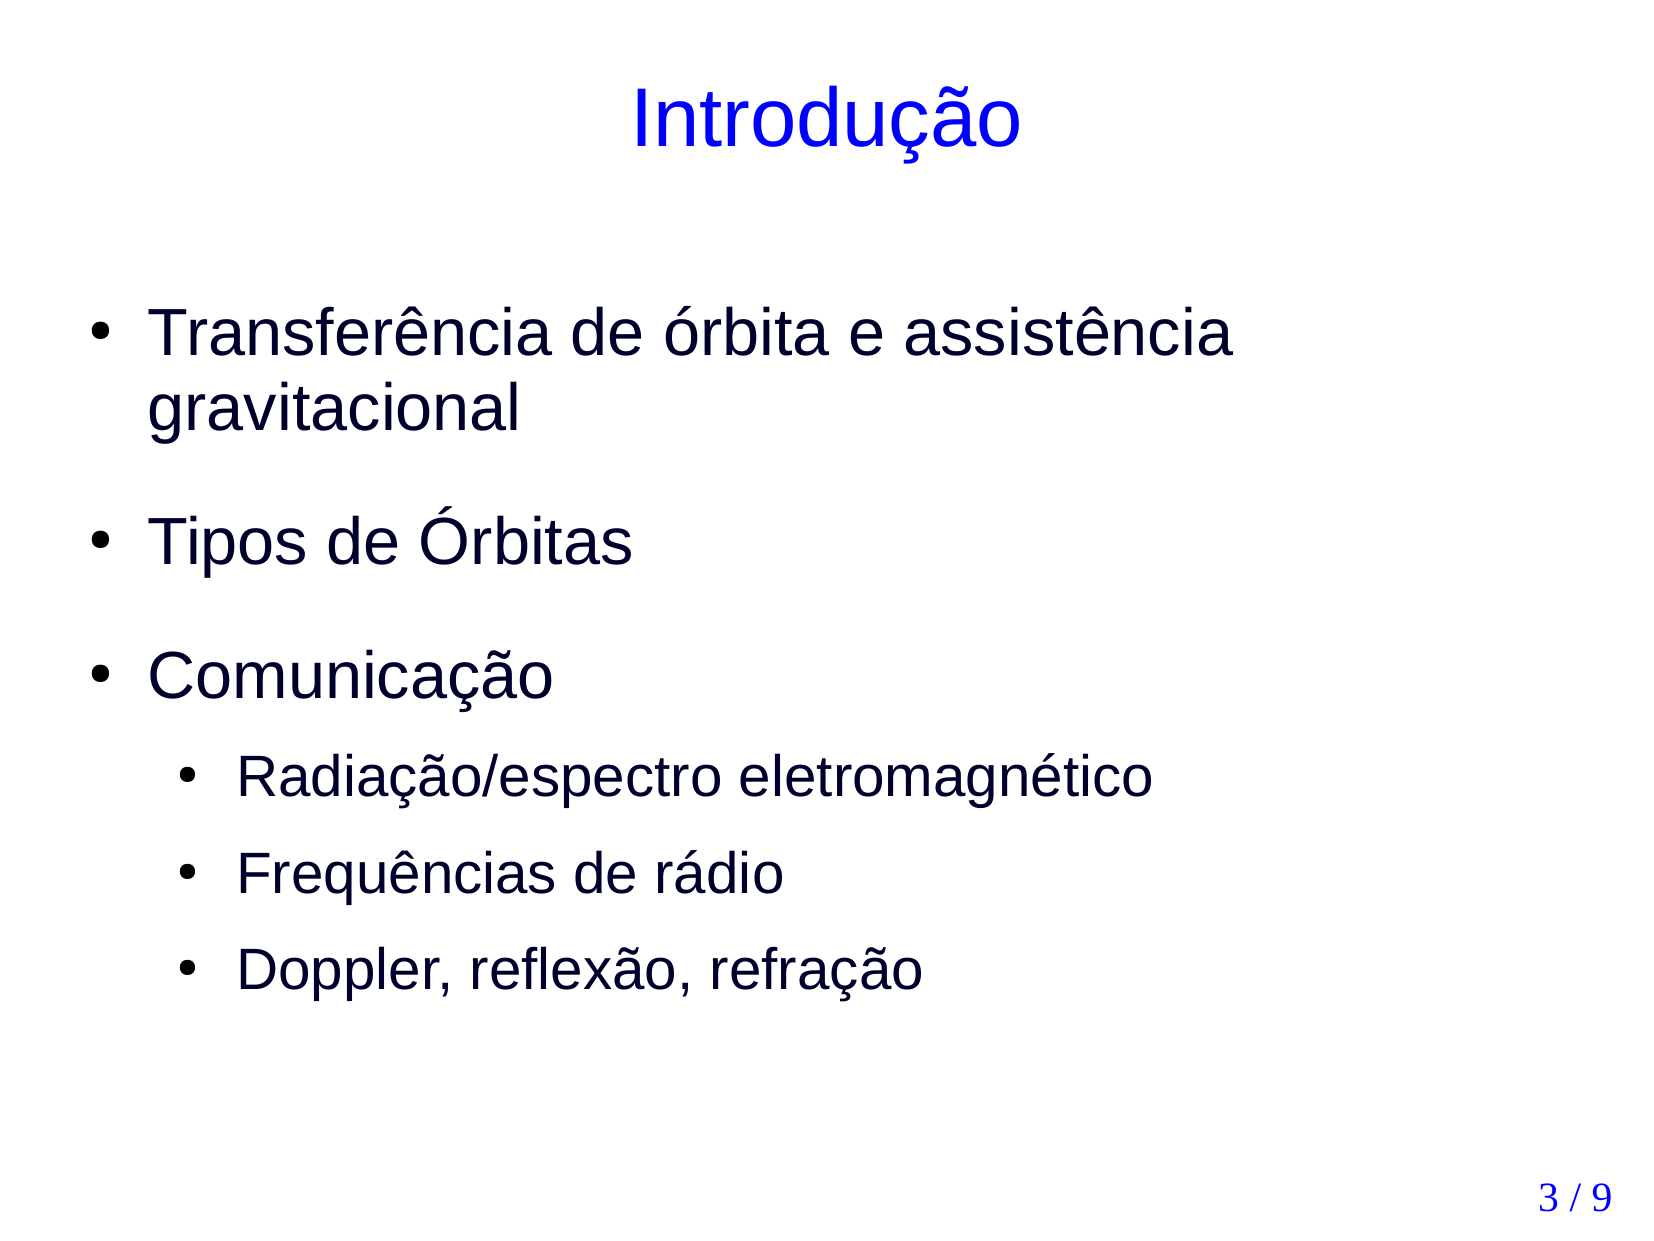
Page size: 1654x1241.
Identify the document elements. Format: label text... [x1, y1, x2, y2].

title Introdução [88, 59, 1565, 178]
list Transferência de órbita e assistência gravitacional Tipos de Órbitas Comunicação Radiação/espectro eletromagnético Frequências de rádio Doppler, reflexão, refração [88, 295, 1565, 1182]
